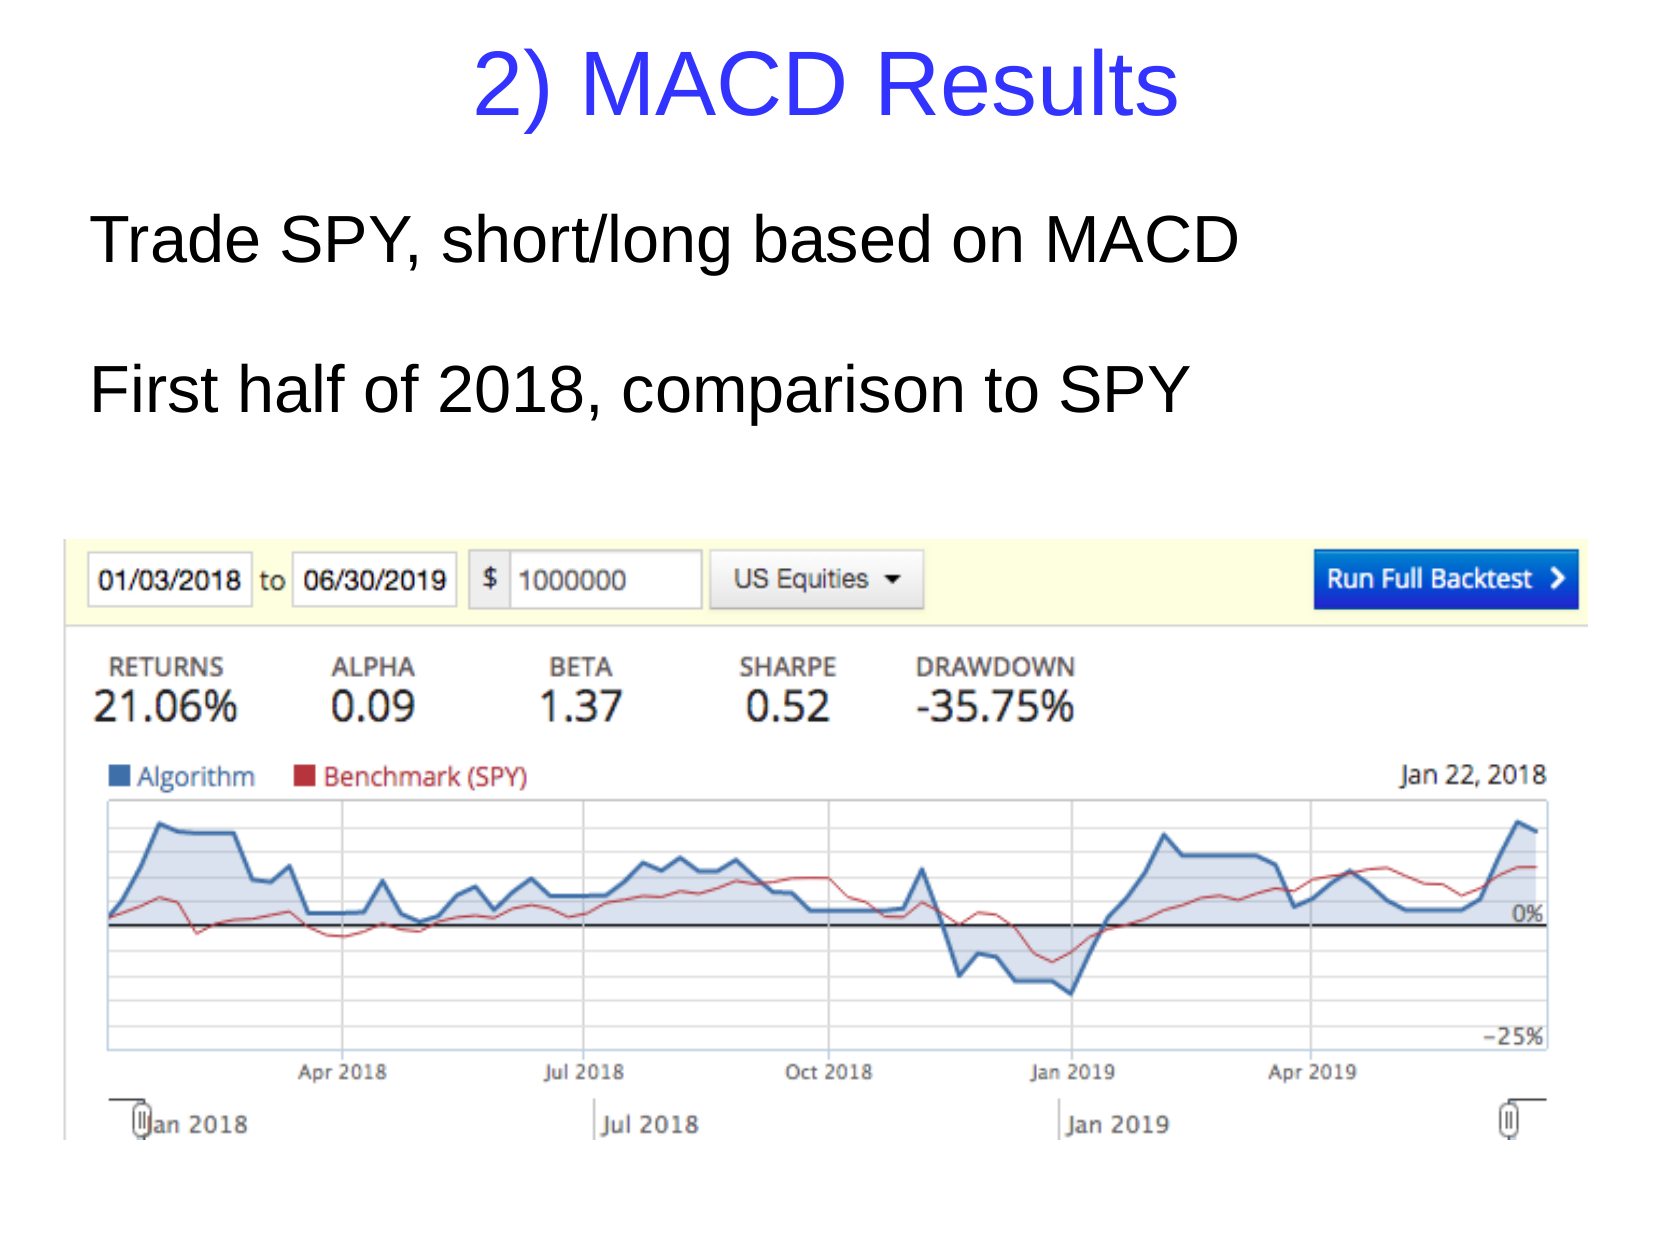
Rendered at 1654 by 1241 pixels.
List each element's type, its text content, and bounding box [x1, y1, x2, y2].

picture [62, 539, 1588, 1141]
text_box Trade SPY, short/long based on MACD First half of 2018, comparison to SPY [75, 195, 1471, 433]
title 2) MACD Results [82, 25, 1571, 142]
